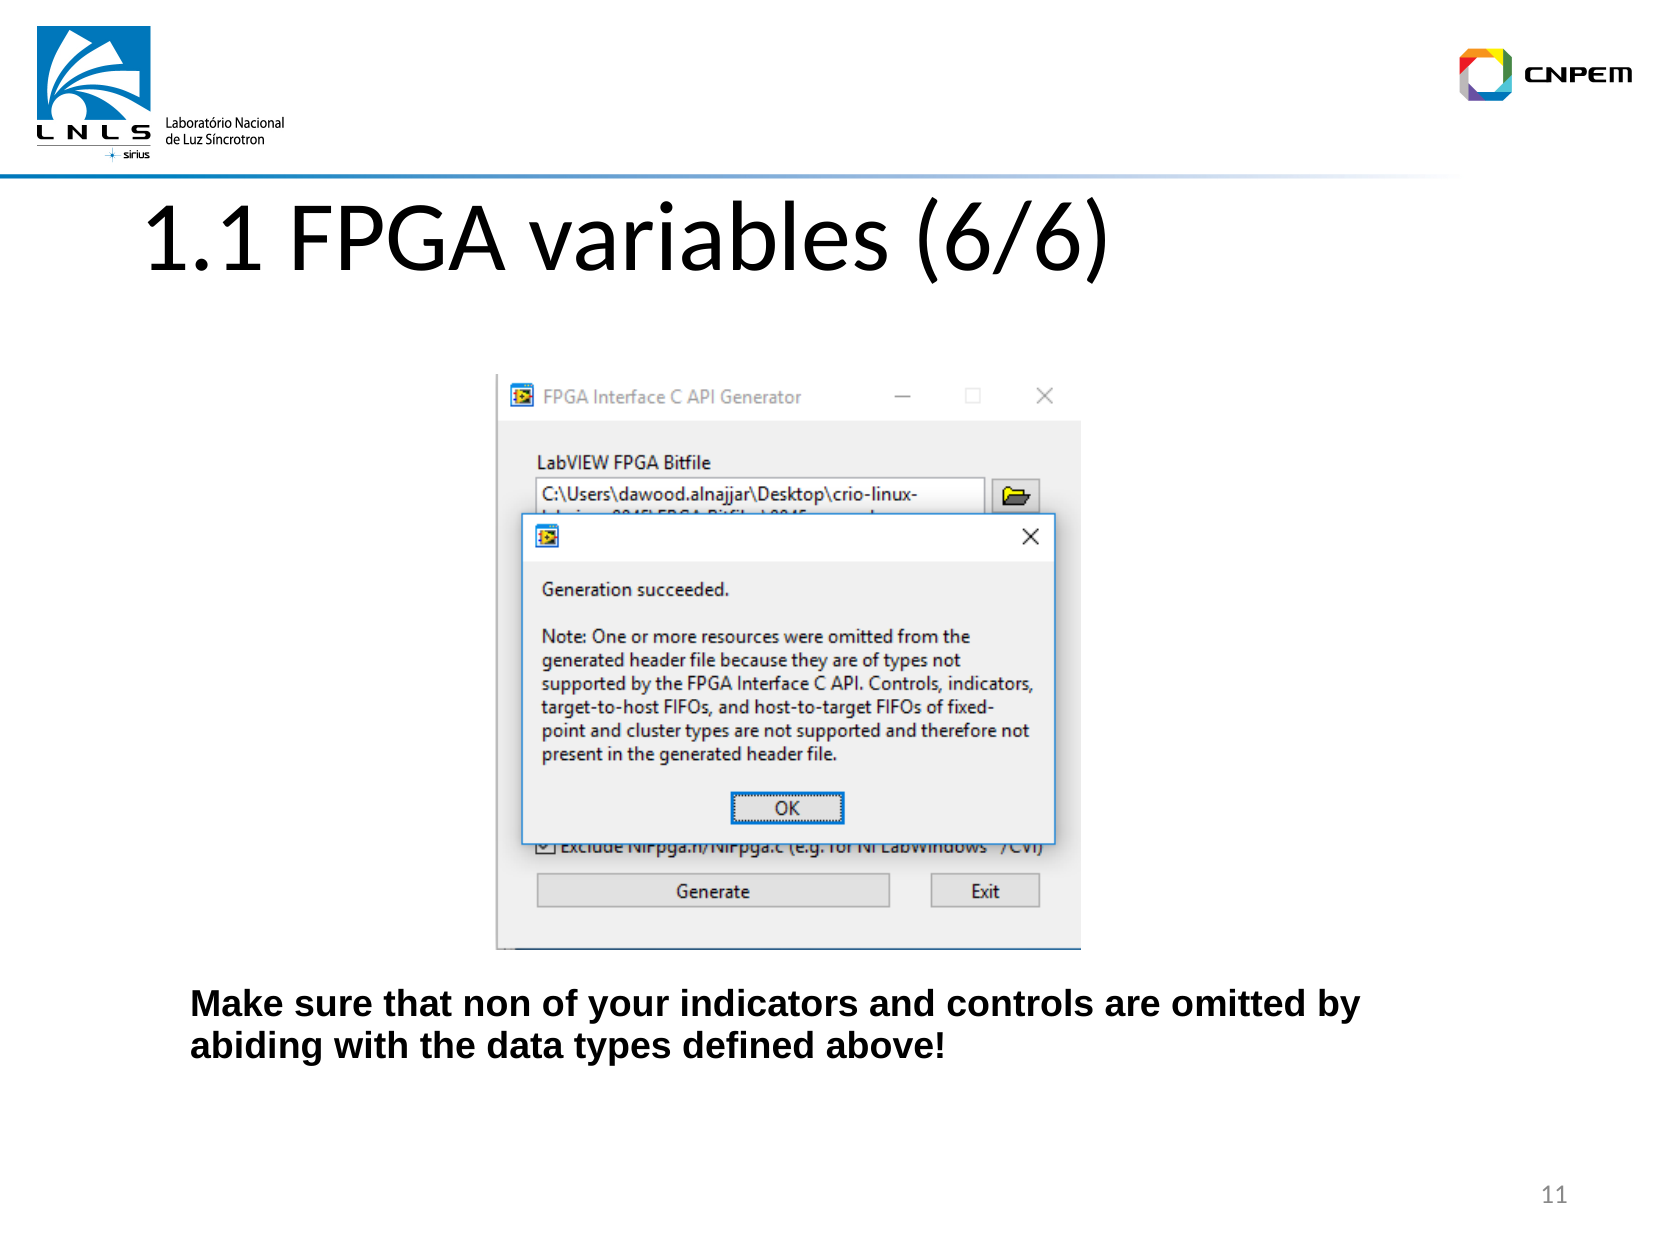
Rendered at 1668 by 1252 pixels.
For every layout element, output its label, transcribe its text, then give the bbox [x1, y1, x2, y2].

picture [0, 0, 1668, 1251]
text_box Make sure that non of your indicators and controls are omitted by abiding with the data types defined above! [175, 975, 1516, 1074]
text_box 1.1 FPGA variables (6/6) [139, 145, 1580, 346]
